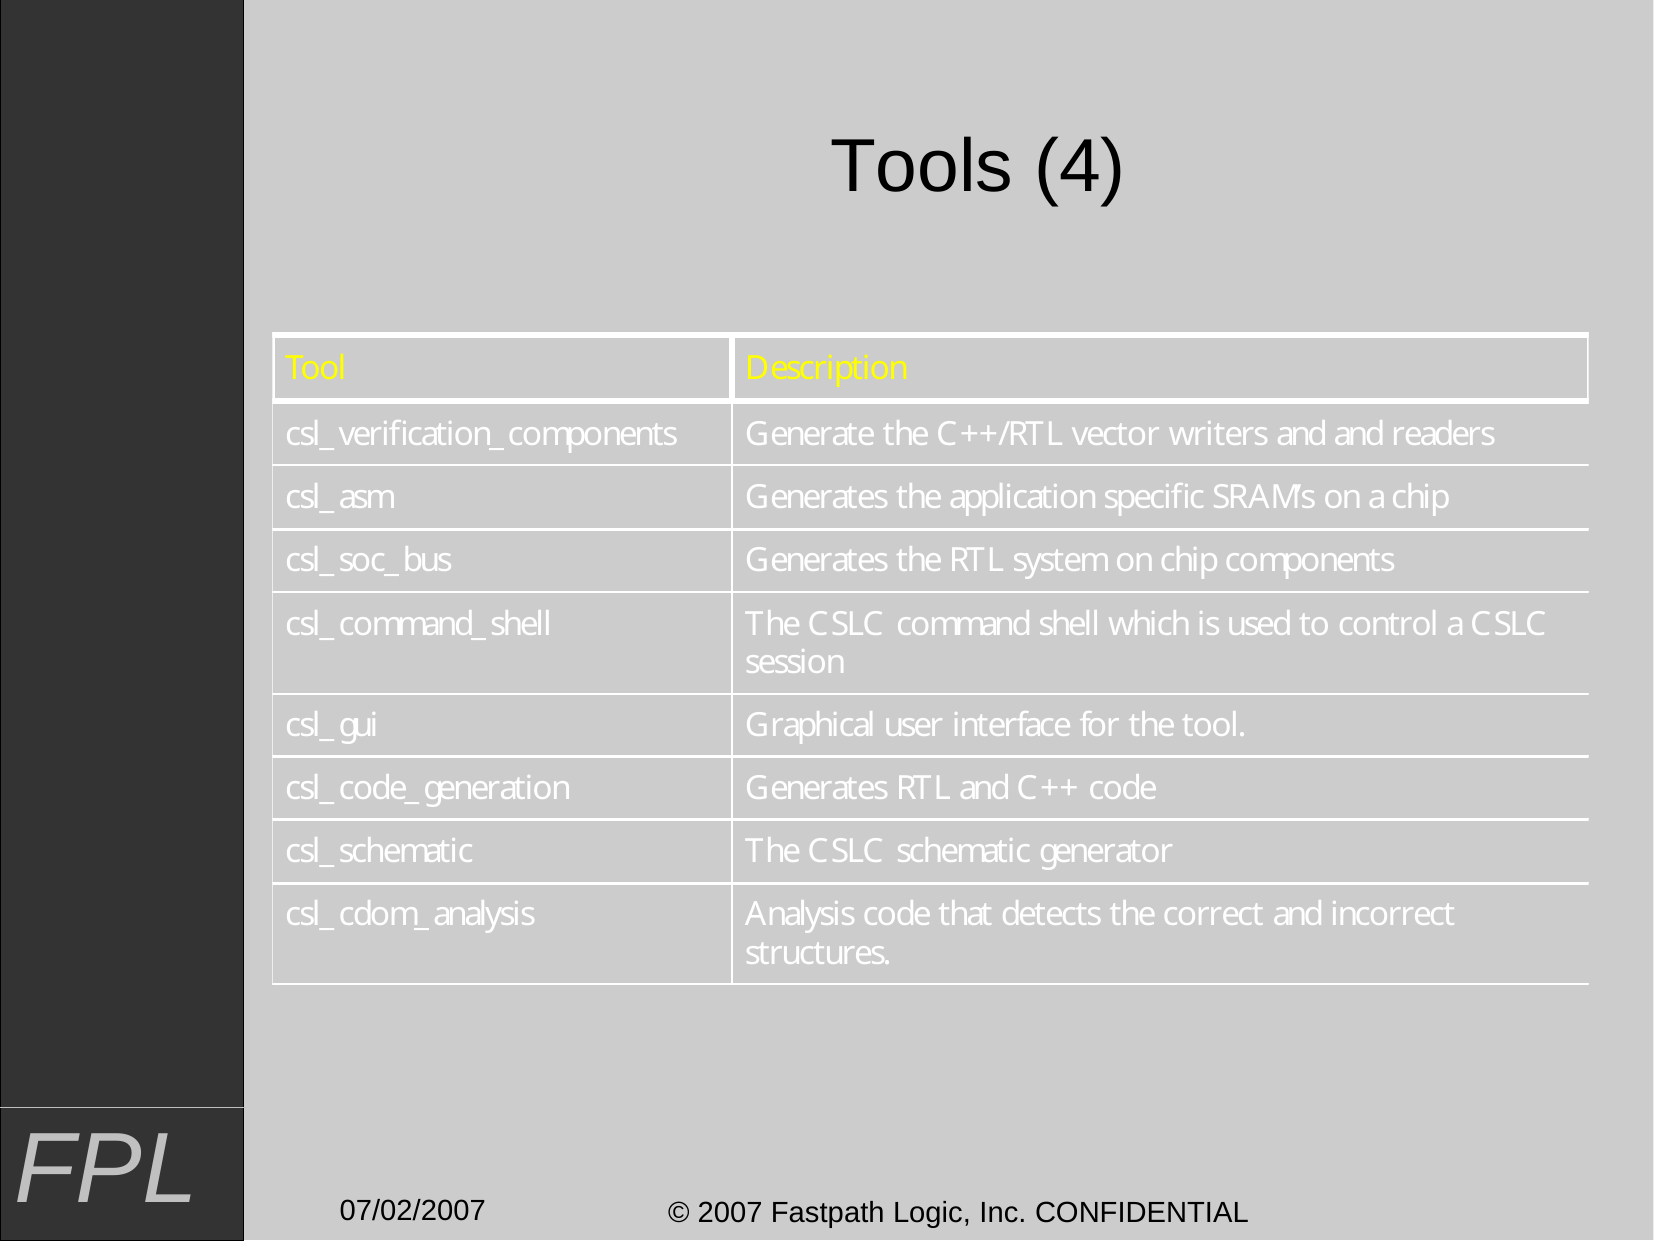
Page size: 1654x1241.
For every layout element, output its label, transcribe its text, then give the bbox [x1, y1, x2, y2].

title Tools (4) [427, 57, 1530, 274]
chart [272, 332, 1589, 1035]
